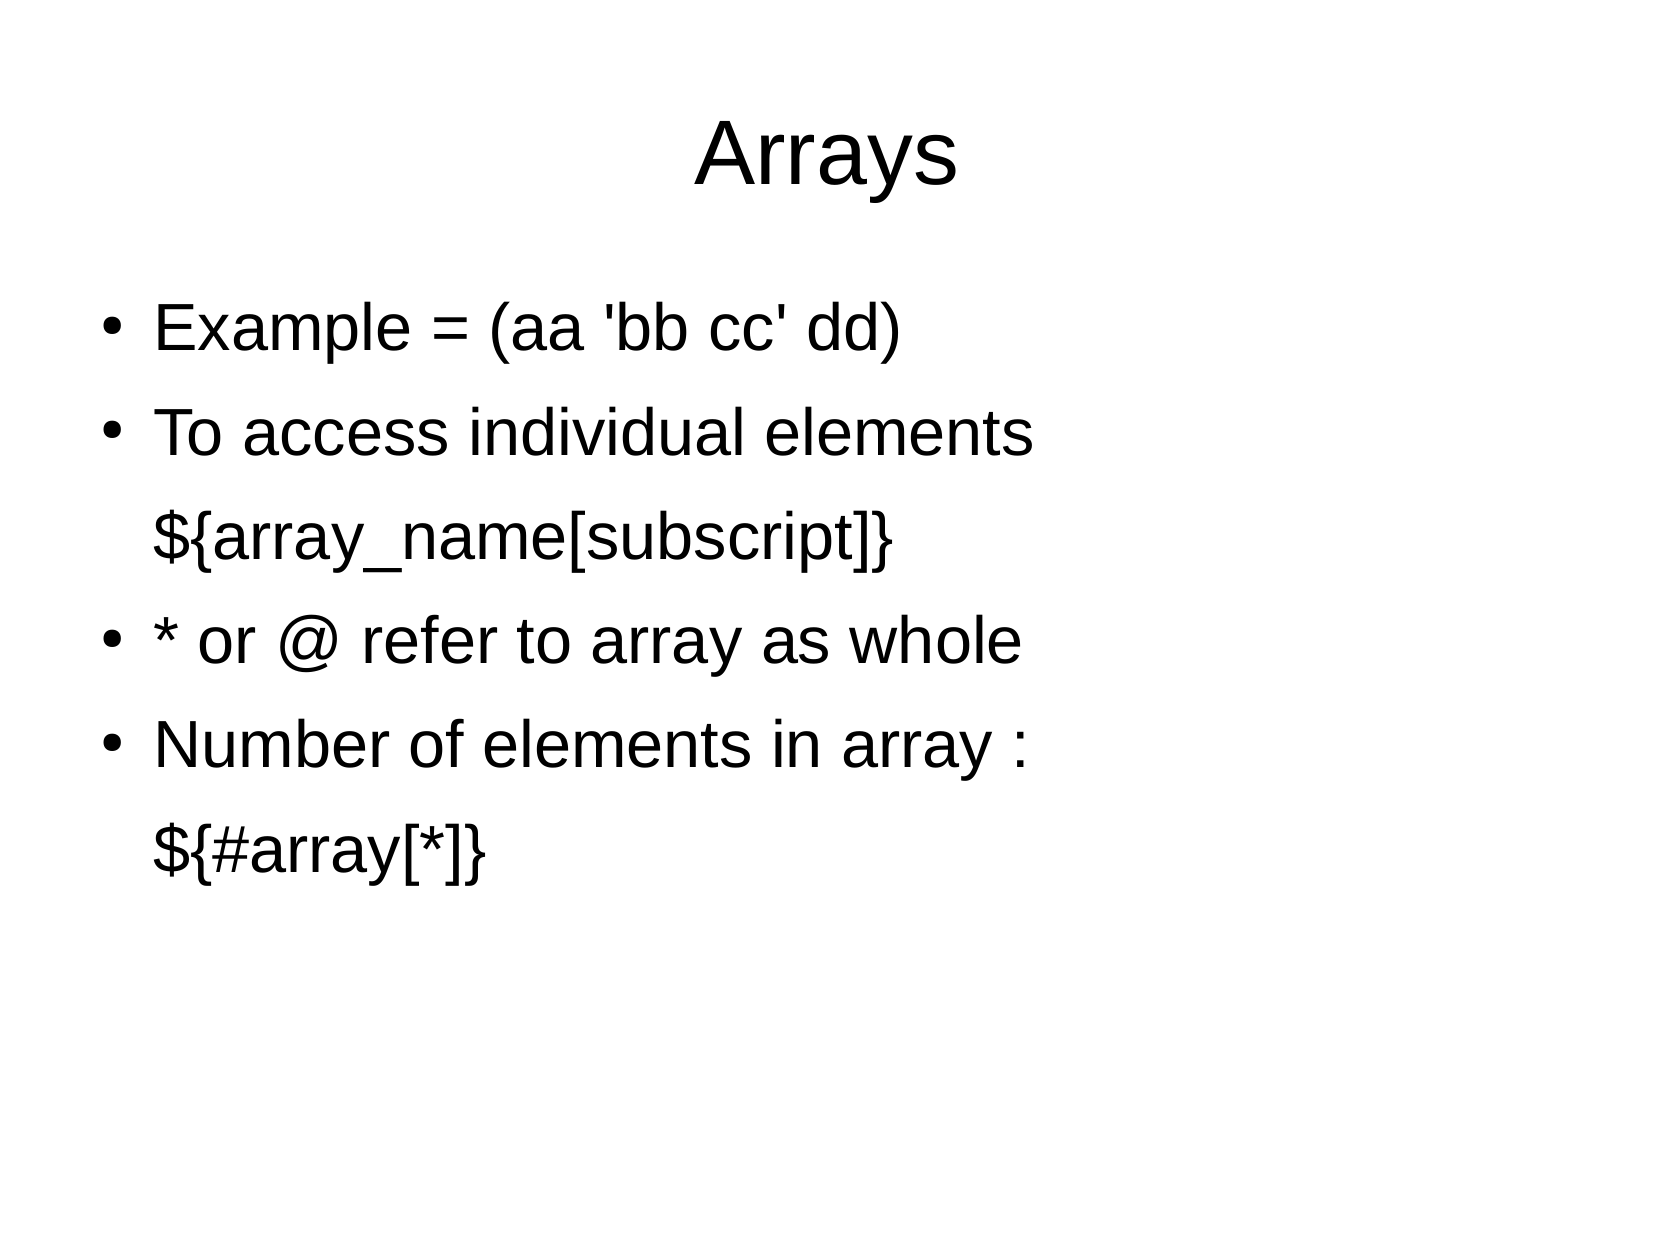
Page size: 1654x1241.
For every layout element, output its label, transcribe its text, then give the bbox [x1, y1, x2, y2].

list Example = (aa 'bb cc' dd) To access individual elements ${array_name[subscript]} * or @ refer to array as whole Number of elements in array : ${#array[*]} [82, 290, 1571, 1010]
title Arrays [82, 49, 1571, 257]
